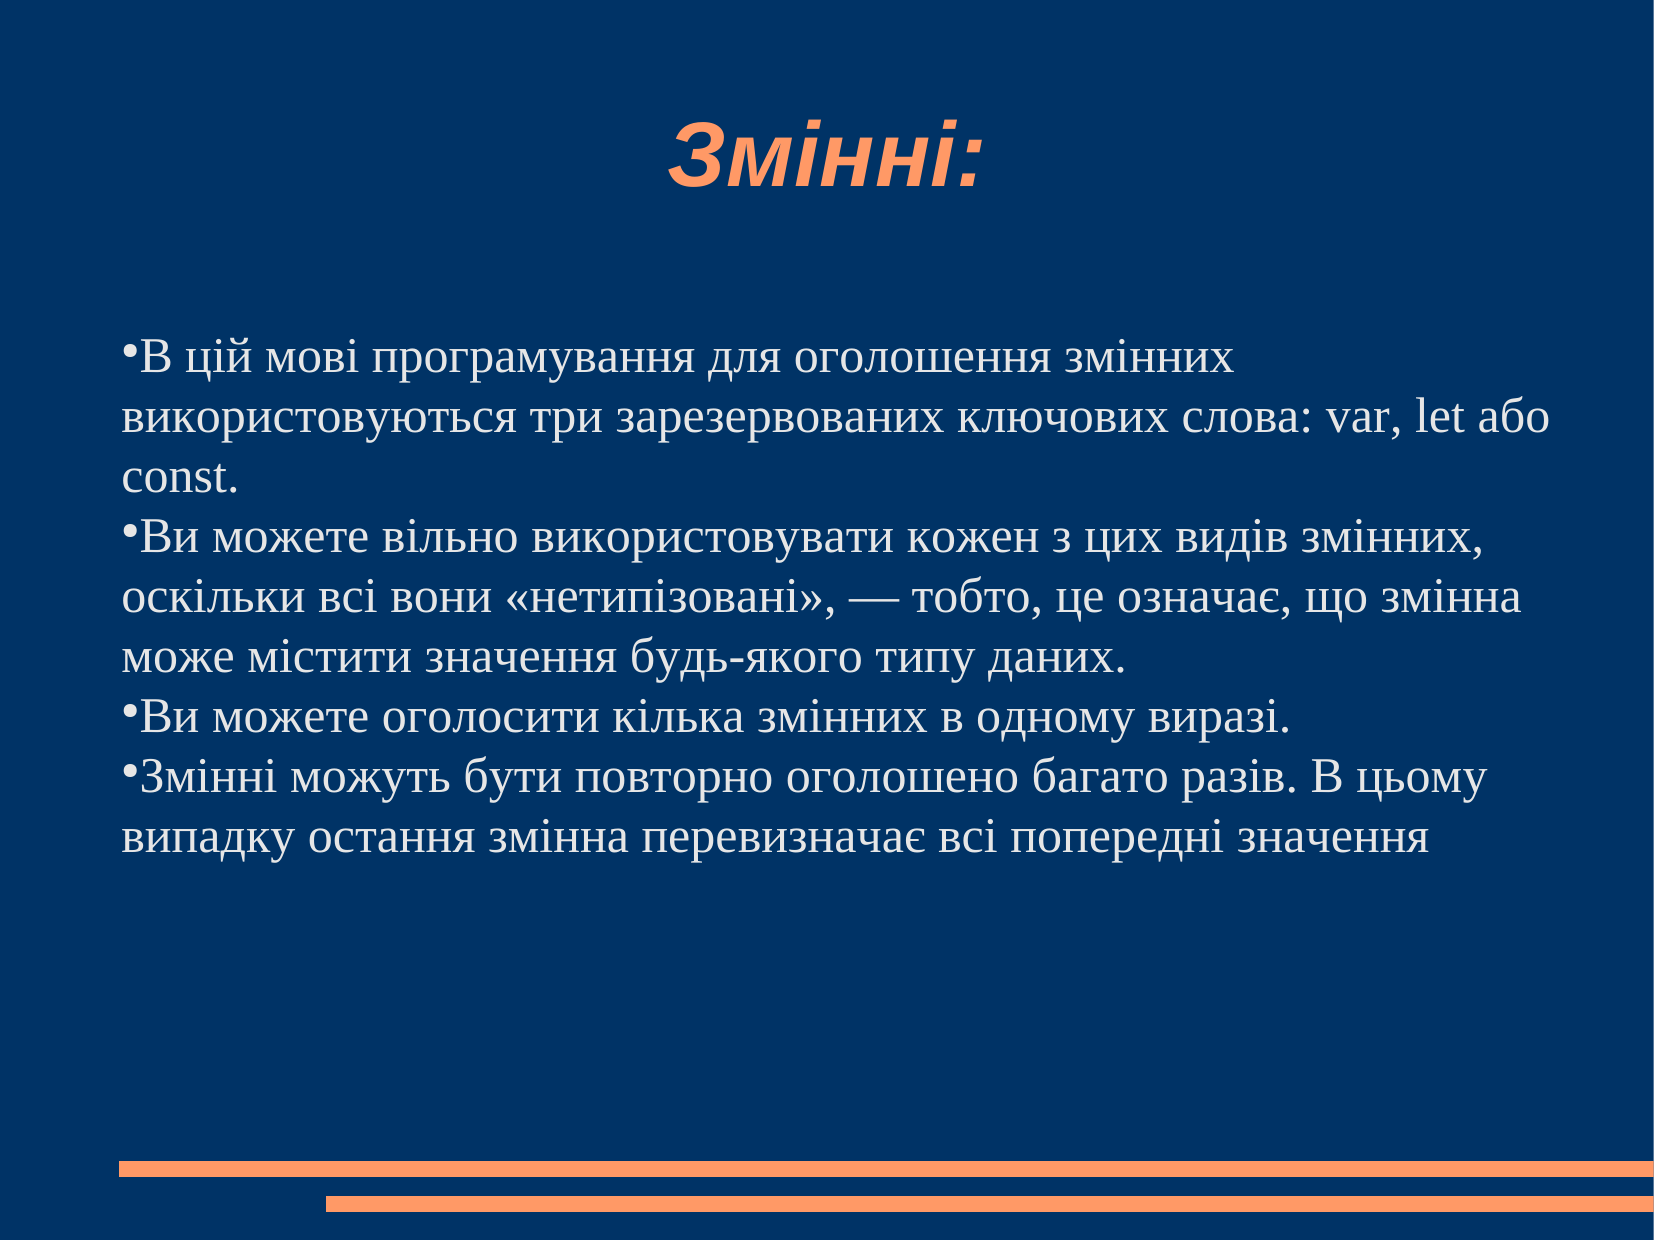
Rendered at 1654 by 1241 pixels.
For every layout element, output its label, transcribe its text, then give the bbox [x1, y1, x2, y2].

title Змінні: [121, 46, 1534, 254]
list В цій мові програмування для оголошення змінних використовуються три зарезервованих ключових слова: var, let або const. Ви можете вільно використовувати кожен з цих видів змінних, оскільки всі вони «нетипізовані», — тобто, це означає, що змінна може містити значення будь-якого типу даних. Ви можете оголосити кілька змінних в одному виразі. Змінні можуть бути повторно оголошено багато разів. В цьому випадку остання змінна перевизначає всі попередні значення [121, 322, 1561, 1132]
